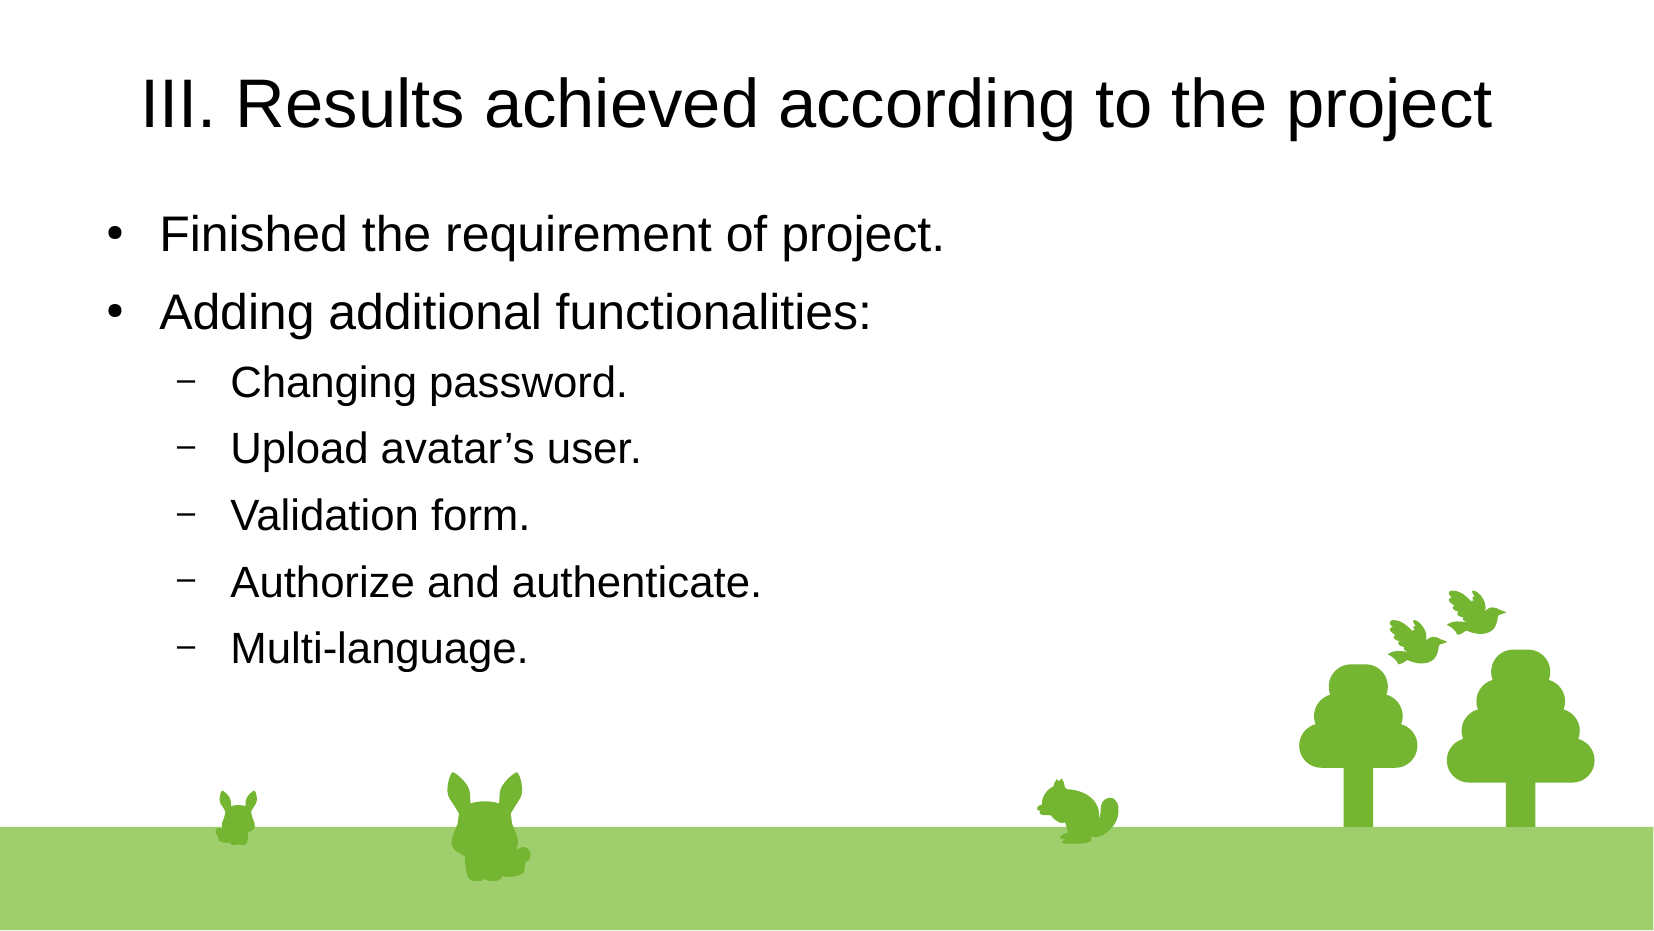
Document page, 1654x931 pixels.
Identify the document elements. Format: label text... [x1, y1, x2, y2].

list Finished the requirement of project. Adding additional functionalities: Changing password. Upload avatar’s user. Validation form. Authorize and authenticate. Multi-language. [88, 206, 1565, 768]
title III. Results achieved according to the project [88, 29, 1565, 178]
